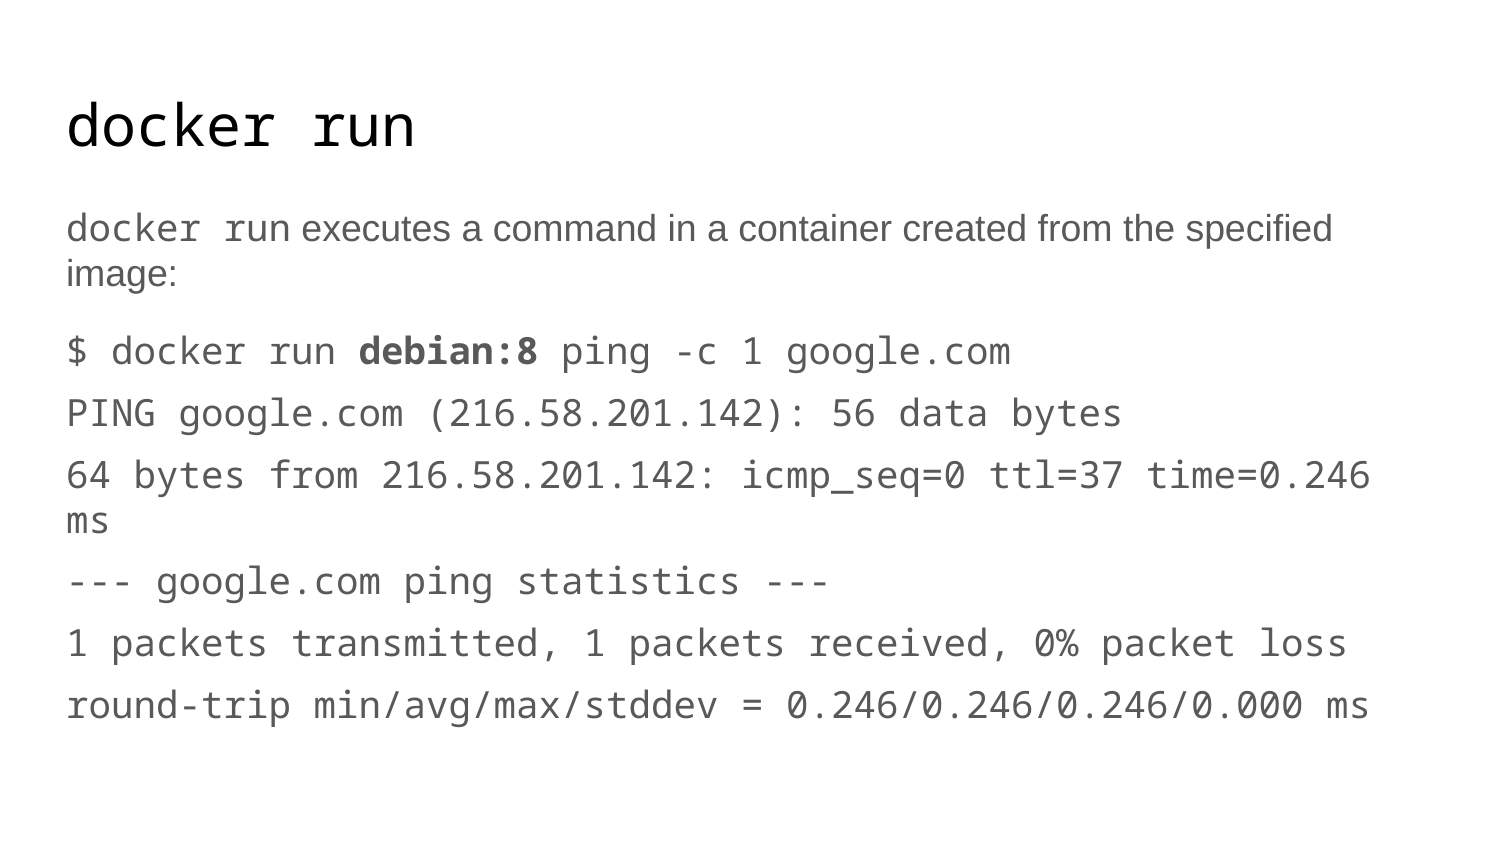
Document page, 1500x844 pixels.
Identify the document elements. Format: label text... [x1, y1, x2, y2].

title docker run [51, 72, 1449, 167]
list docker run executes a command in a container created from the specified image: $ docker run debian:8 ping -c 1 google.com PING google.com (216.58.201.142): 56 data bytes 64 bytes from 216.58.201.142: icmp_seq=0 ttl=37 time=0.246 ms --- google.com ping statistics --- 1 packets transmitted, 1 packets received, 0% packet loss round-trip min/avg/max/stddev = 0.246/0.246/0.246/0.000 ms [51, 189, 1449, 750]
